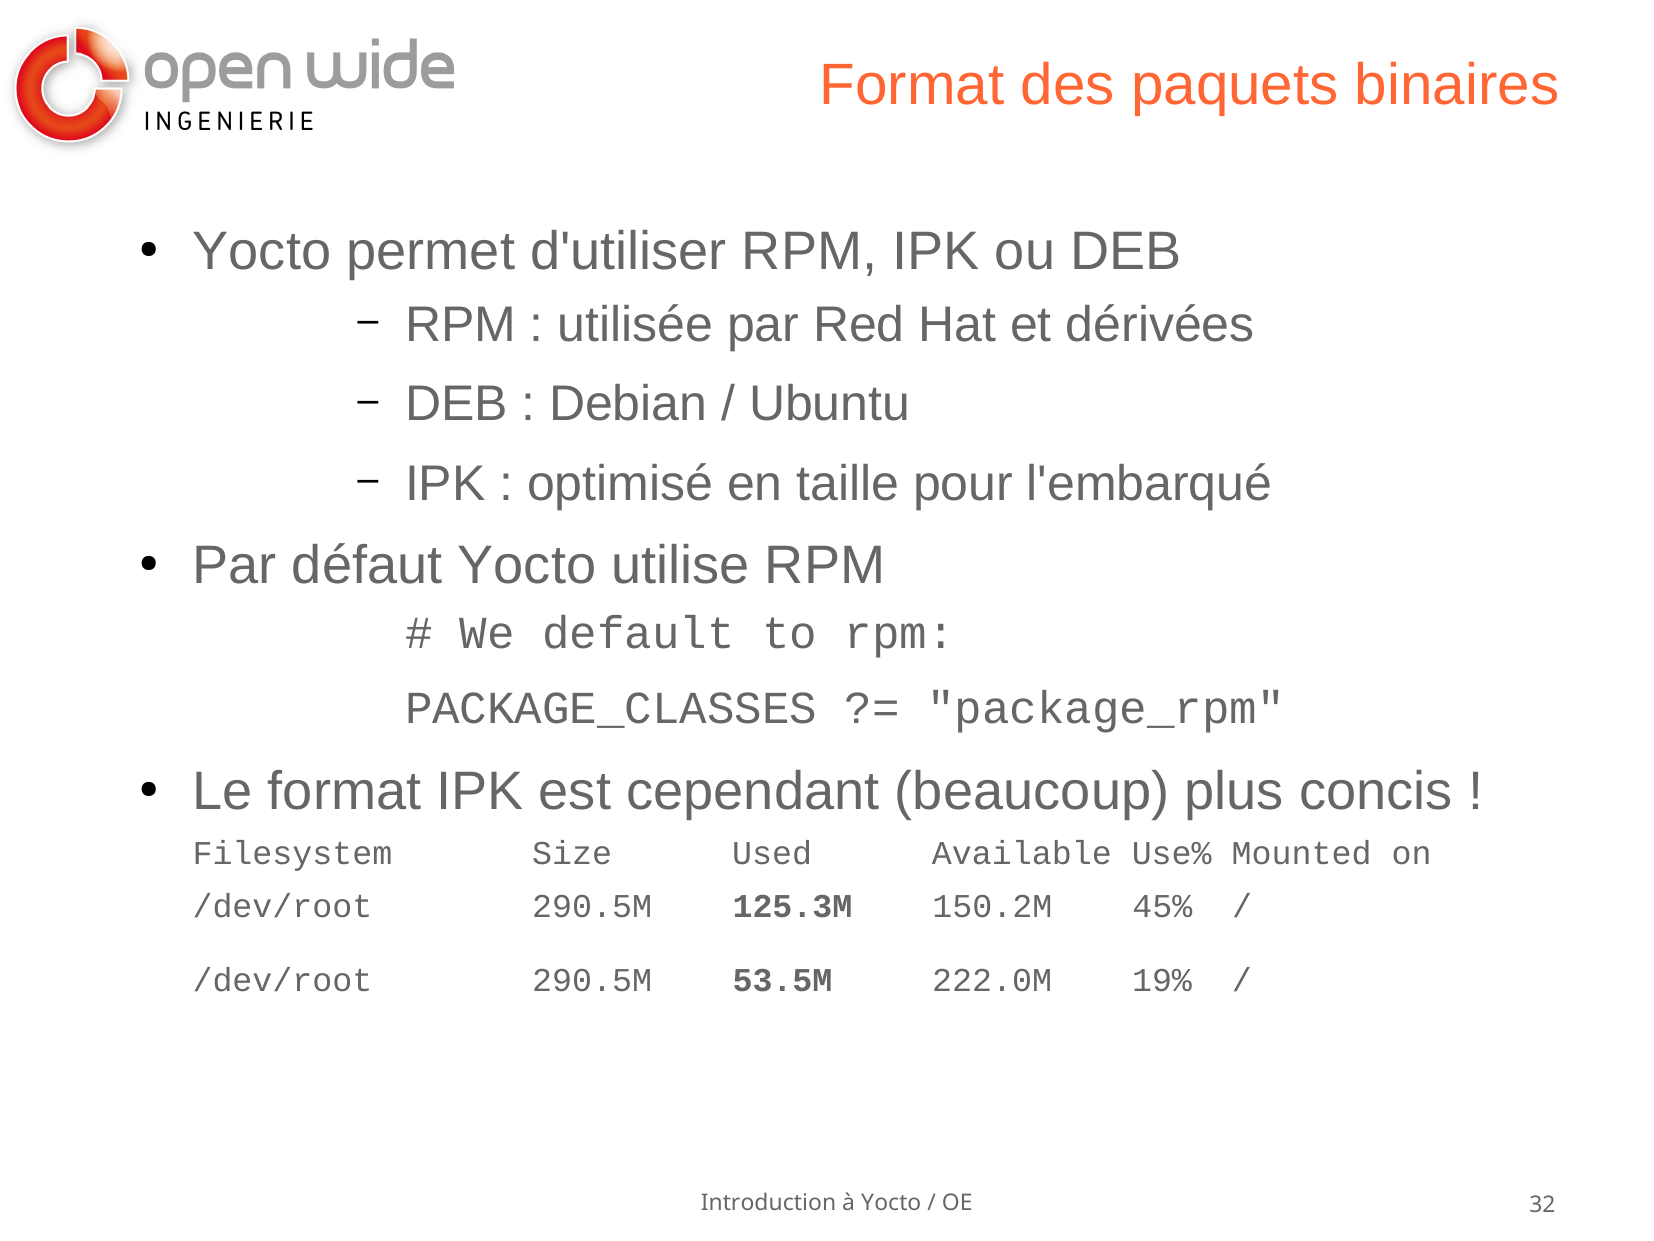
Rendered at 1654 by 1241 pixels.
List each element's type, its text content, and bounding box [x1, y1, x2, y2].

title Format des paquets binaires [602, 12, 1561, 157]
picture [0, 0, 454, 161]
list Yocto permet d'utiliser RPM, IPK ou DEB RPM : utilisée par Red Hat et dérivées DEB : Debian / Ubuntu IPK : optimisé en taille pour l'embarqué Par défaut Yocto utilise RPM # We default to rpm: PACKAGE_CLASSES ?= "package_rpm" Le format IPK est cependant (beaucoup) plus concis ! Filesystem Size Used Available Use% Mounted on /dev/root 290.5M 125.3M 150.2M 45% / /dev/root 290.5M 53.5M 222.0M 19% / [121, 220, 1534, 1091]
